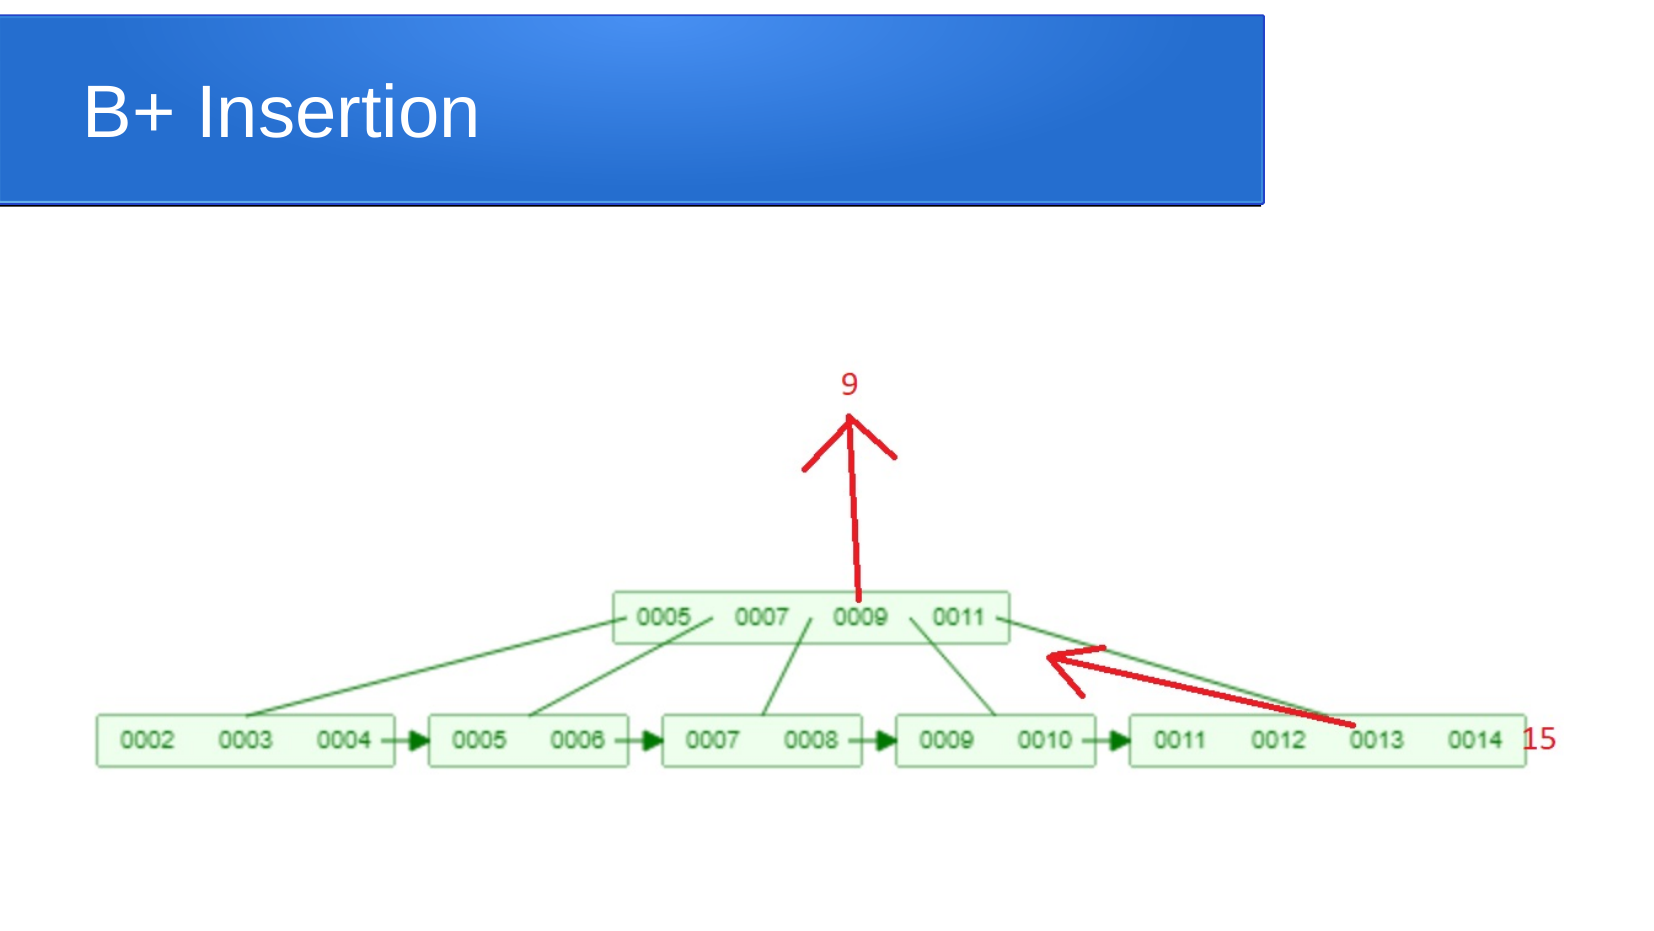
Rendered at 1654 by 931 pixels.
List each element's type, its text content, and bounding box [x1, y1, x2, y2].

picture [75, 341, 1564, 796]
title B+ Insertion [82, 35, 1235, 189]
